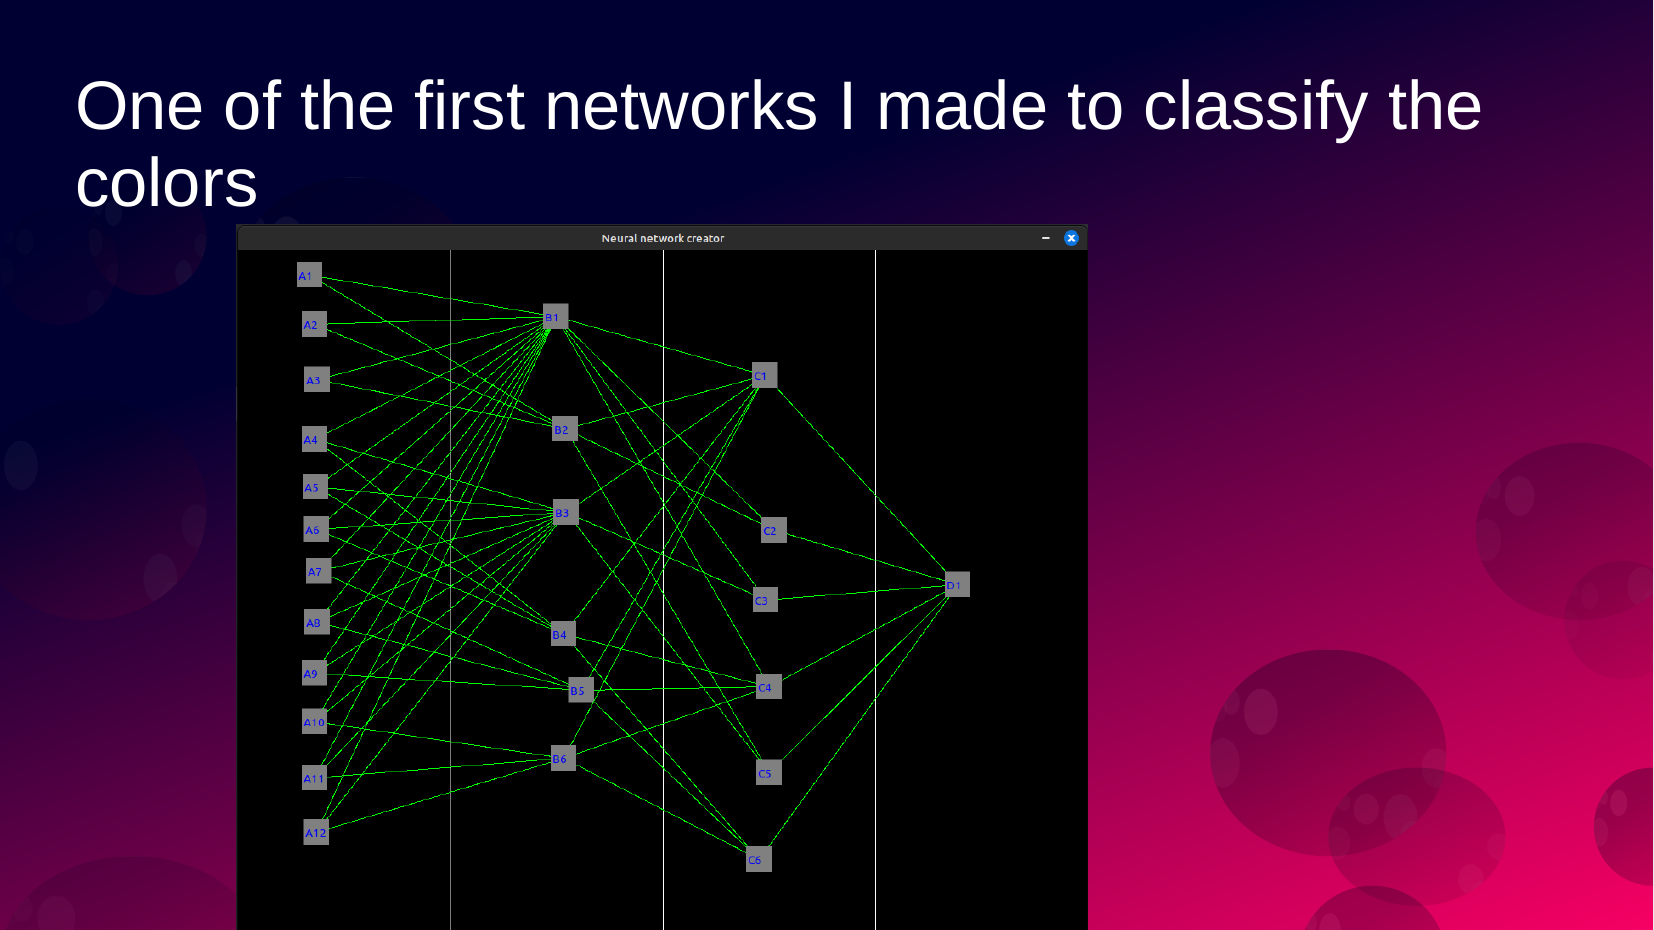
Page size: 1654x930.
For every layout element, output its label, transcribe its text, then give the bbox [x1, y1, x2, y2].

title One of the first networks I made to classify the colors [75, 62, 1551, 226]
picture [1648, 0, 1654, 930]
picture [236, 224, 1088, 930]
